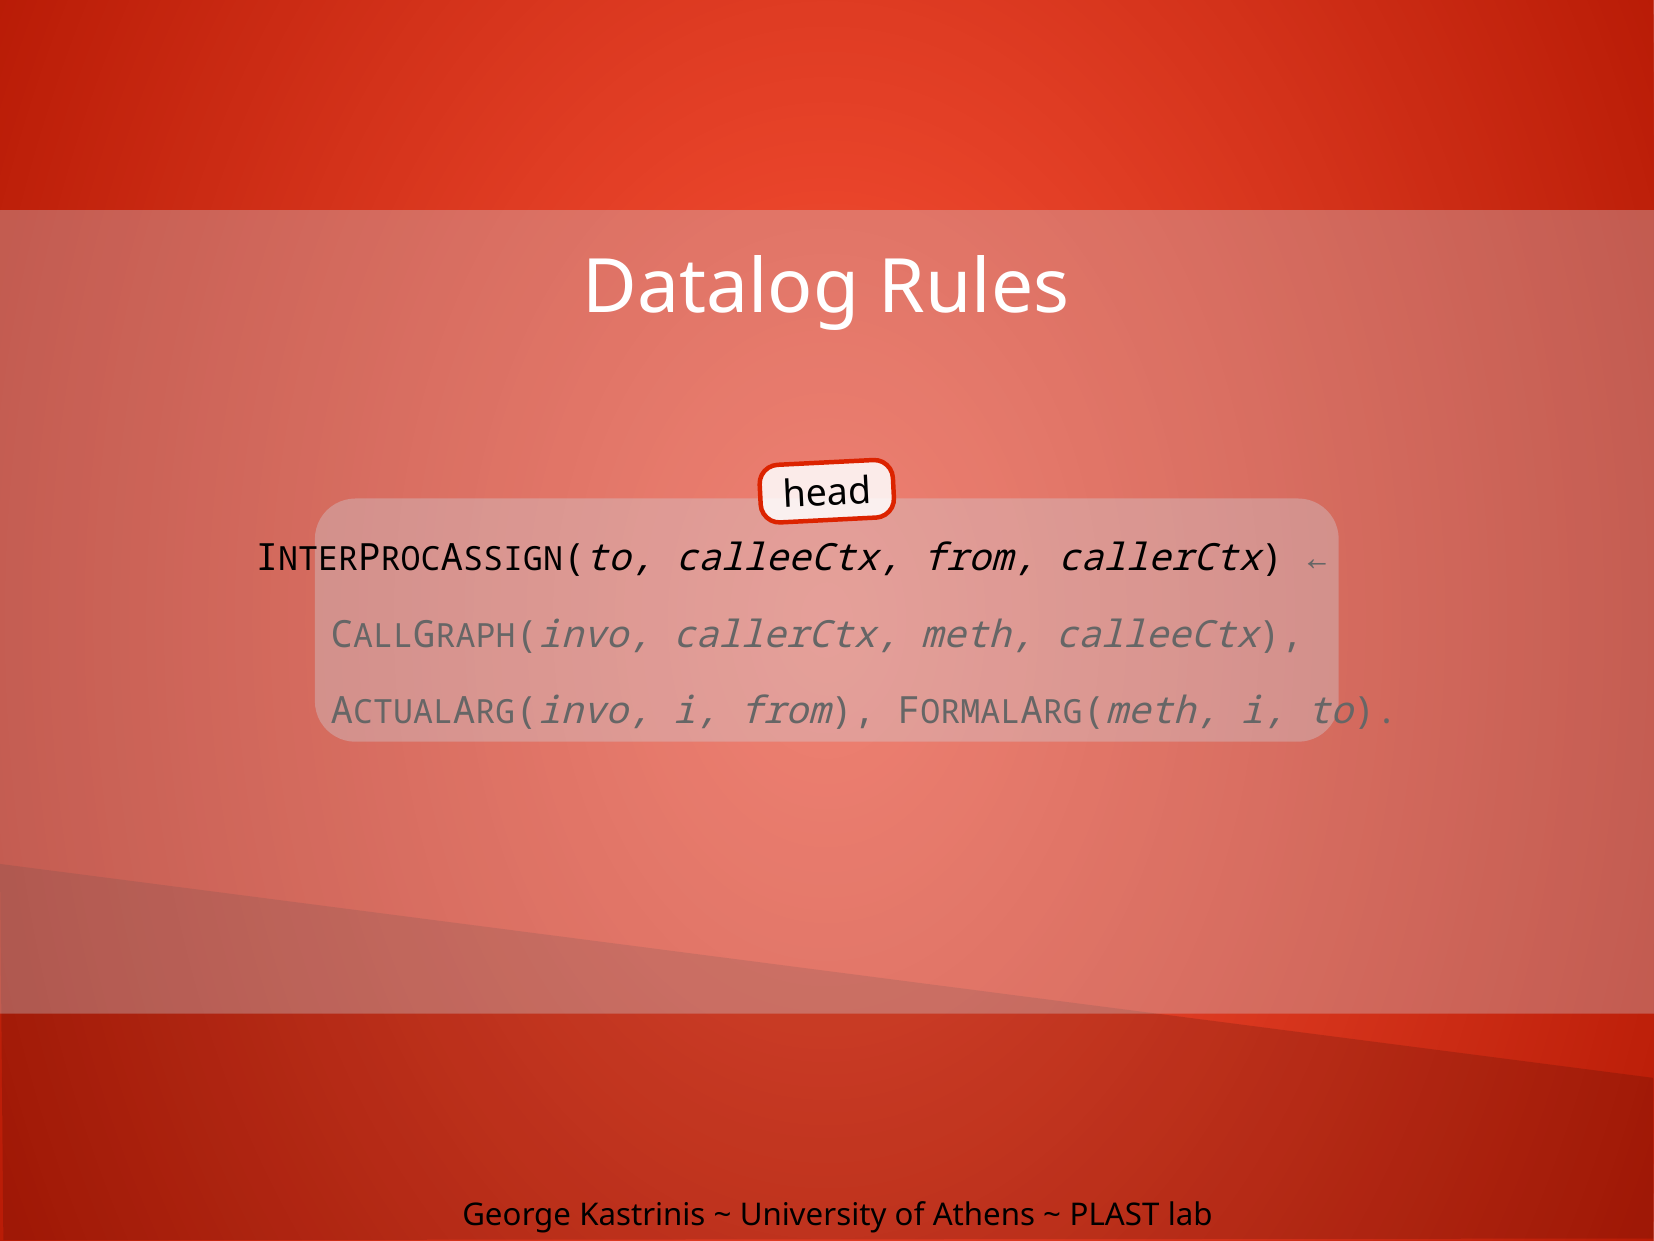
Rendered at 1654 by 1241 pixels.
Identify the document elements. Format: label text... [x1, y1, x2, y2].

text_box Datalog Rules [568, 225, 1086, 331]
text_box head [759, 460, 894, 523]
text_box George Kastrinis ~ University of Athens ~ PLAST lab [447, 1185, 1207, 1236]
text_box INTERPROCASSIGN(to, calleeCtx, from, callerCtx) ← CALLGRAPH(invo, callerCtx, meth, calleeCtx), ACTUALARG(invo, i, from), FORMALARG(meth, i, to). [314, 498, 1339, 742]
text_box [0, 210, 1654, 1014]
